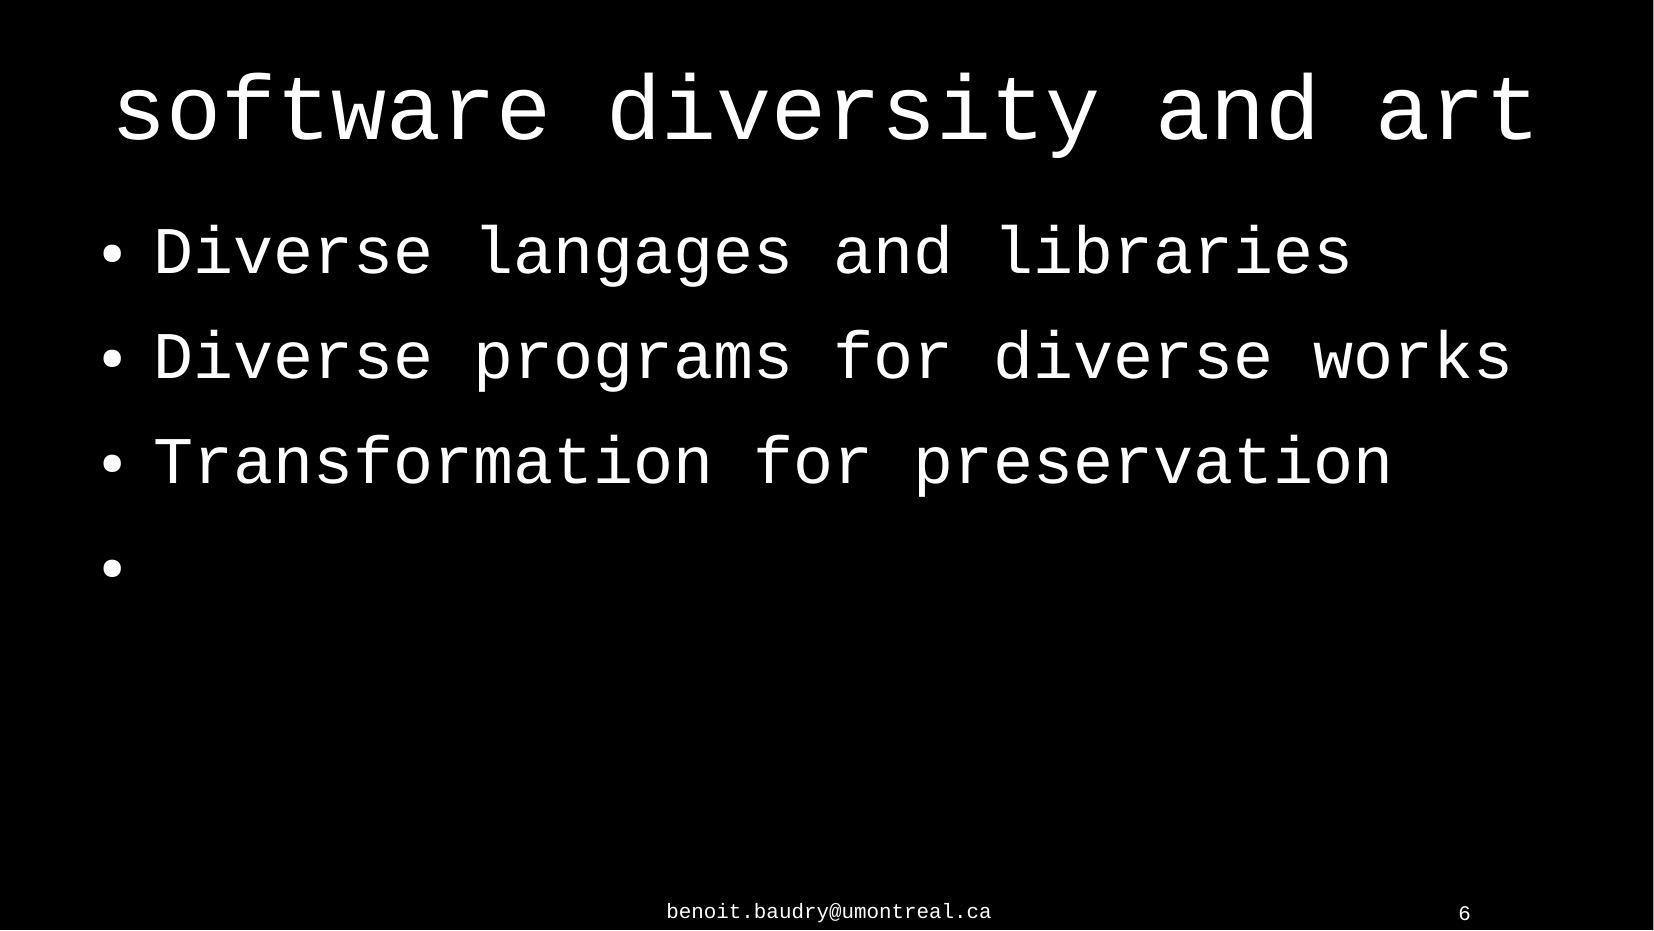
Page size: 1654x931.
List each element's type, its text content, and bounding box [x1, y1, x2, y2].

title software diversity and art [82, 37, 1571, 193]
list Diverse langages and libraries Diverse programs for diverse works Transformation for preservation [82, 217, 1571, 758]
